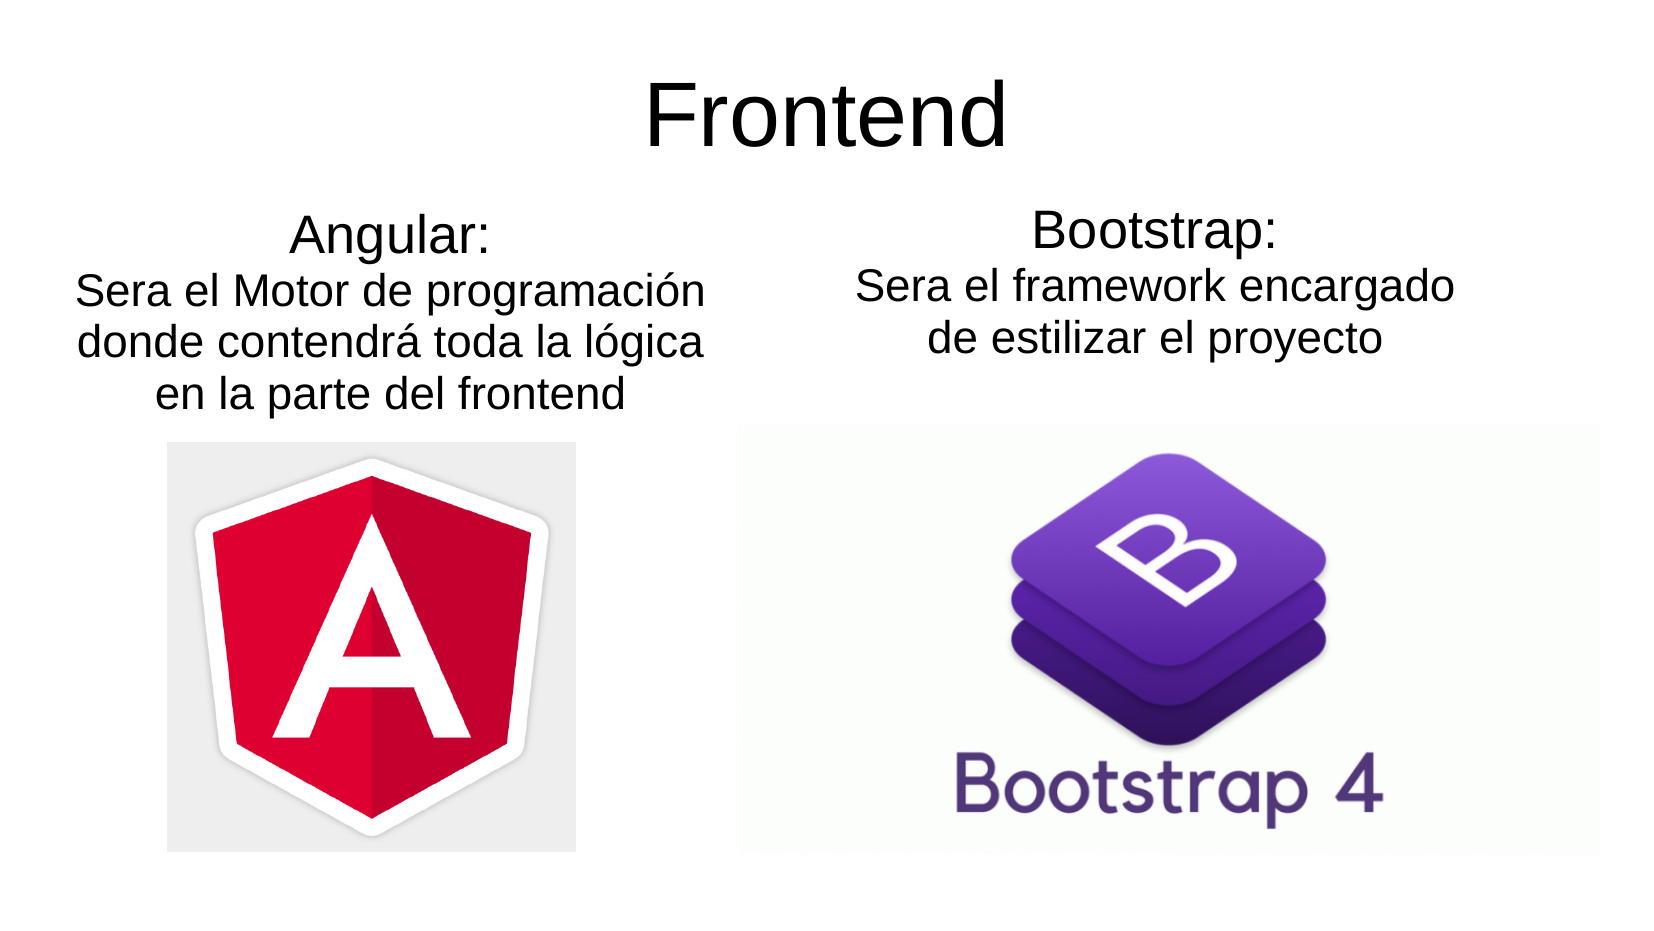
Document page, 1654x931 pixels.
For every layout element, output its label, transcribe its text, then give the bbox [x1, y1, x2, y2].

picture [738, 423, 1600, 855]
text_box Angular: Sera el Motor de programación donde contendrá toda la lógica en la parte del frontend [60, 197, 751, 478]
title Frontend [82, 37, 1571, 193]
picture [167, 478, 576, 852]
text_box Bootstrap: Sera el framework encargado de estilizar el proyecto [840, 192, 1531, 422]
